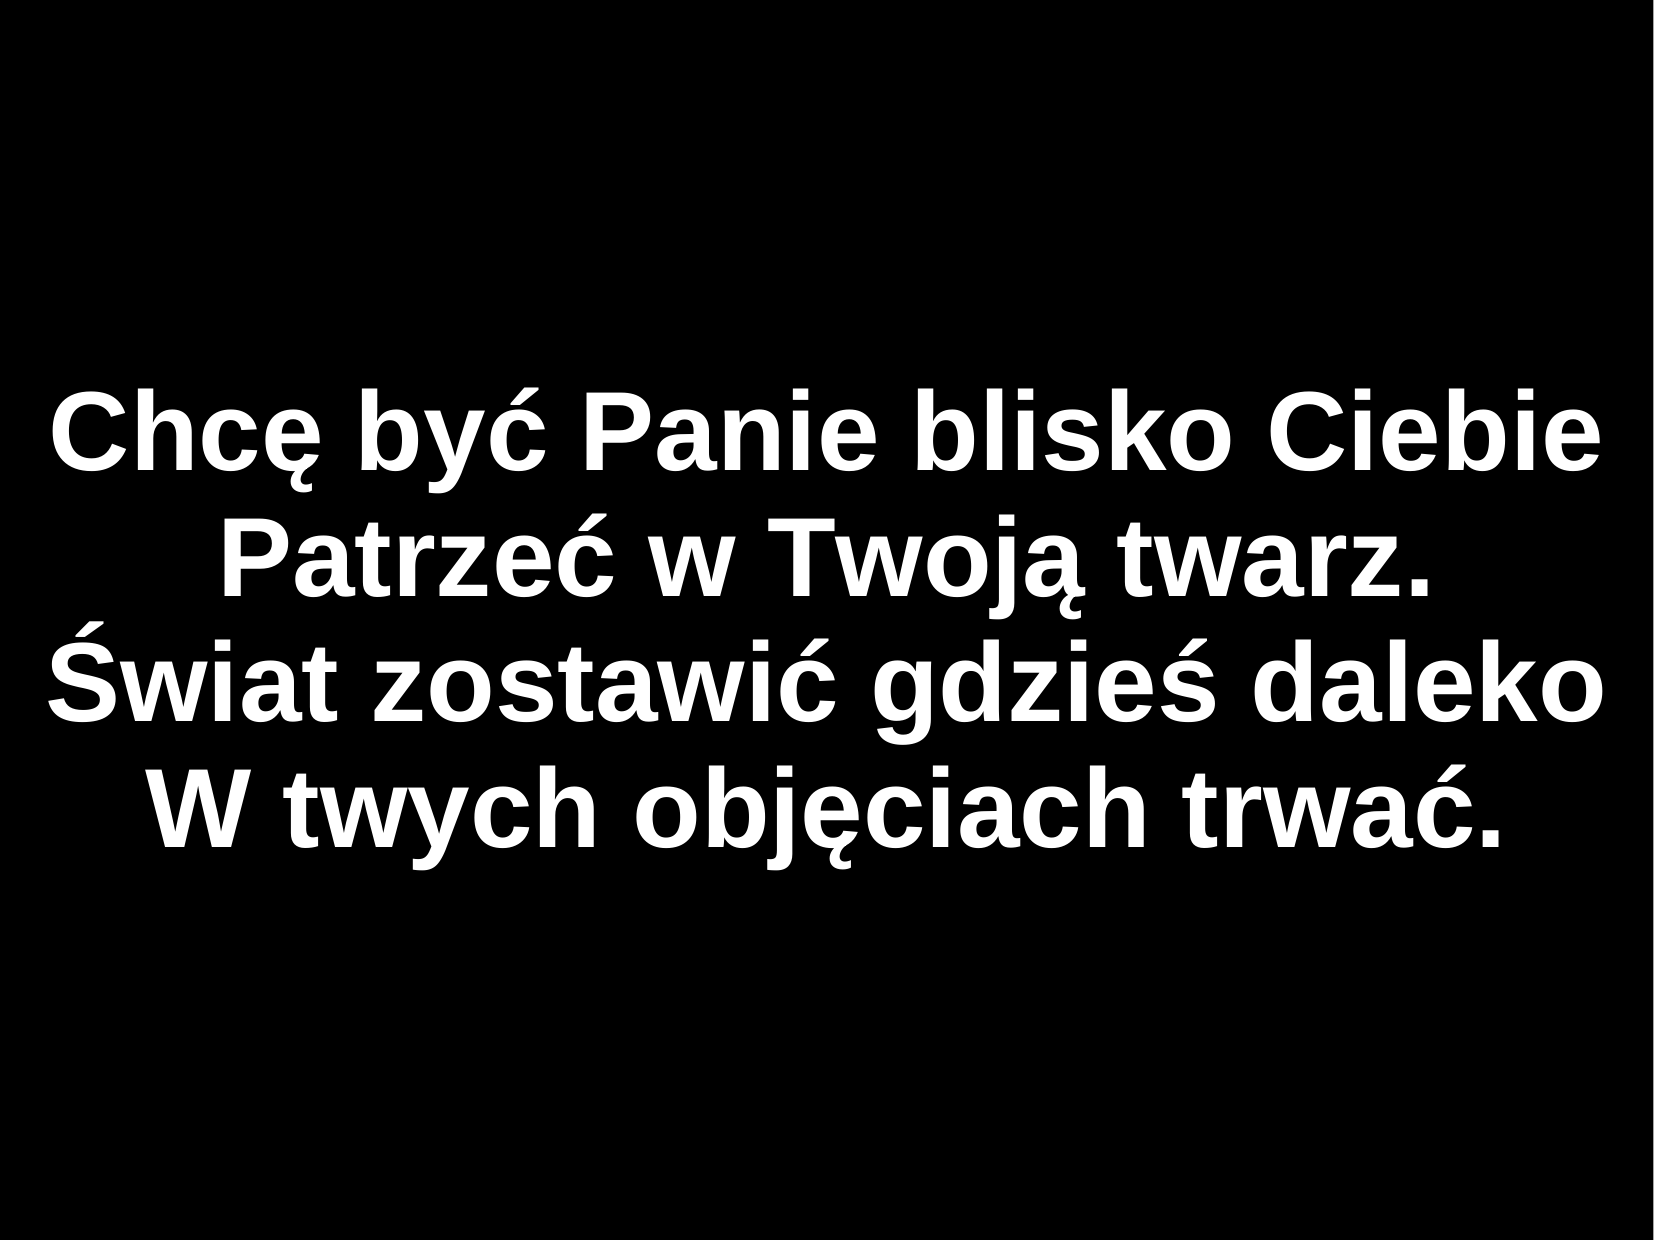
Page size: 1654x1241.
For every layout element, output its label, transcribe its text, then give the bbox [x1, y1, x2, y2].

subtitle Chcę być Panie blisko Ciebie Patrzeć w Twoją twarz. Świat zostawić gdzieś daleko W twych objęciach trwać. [0, 0, 1654, 1241]
